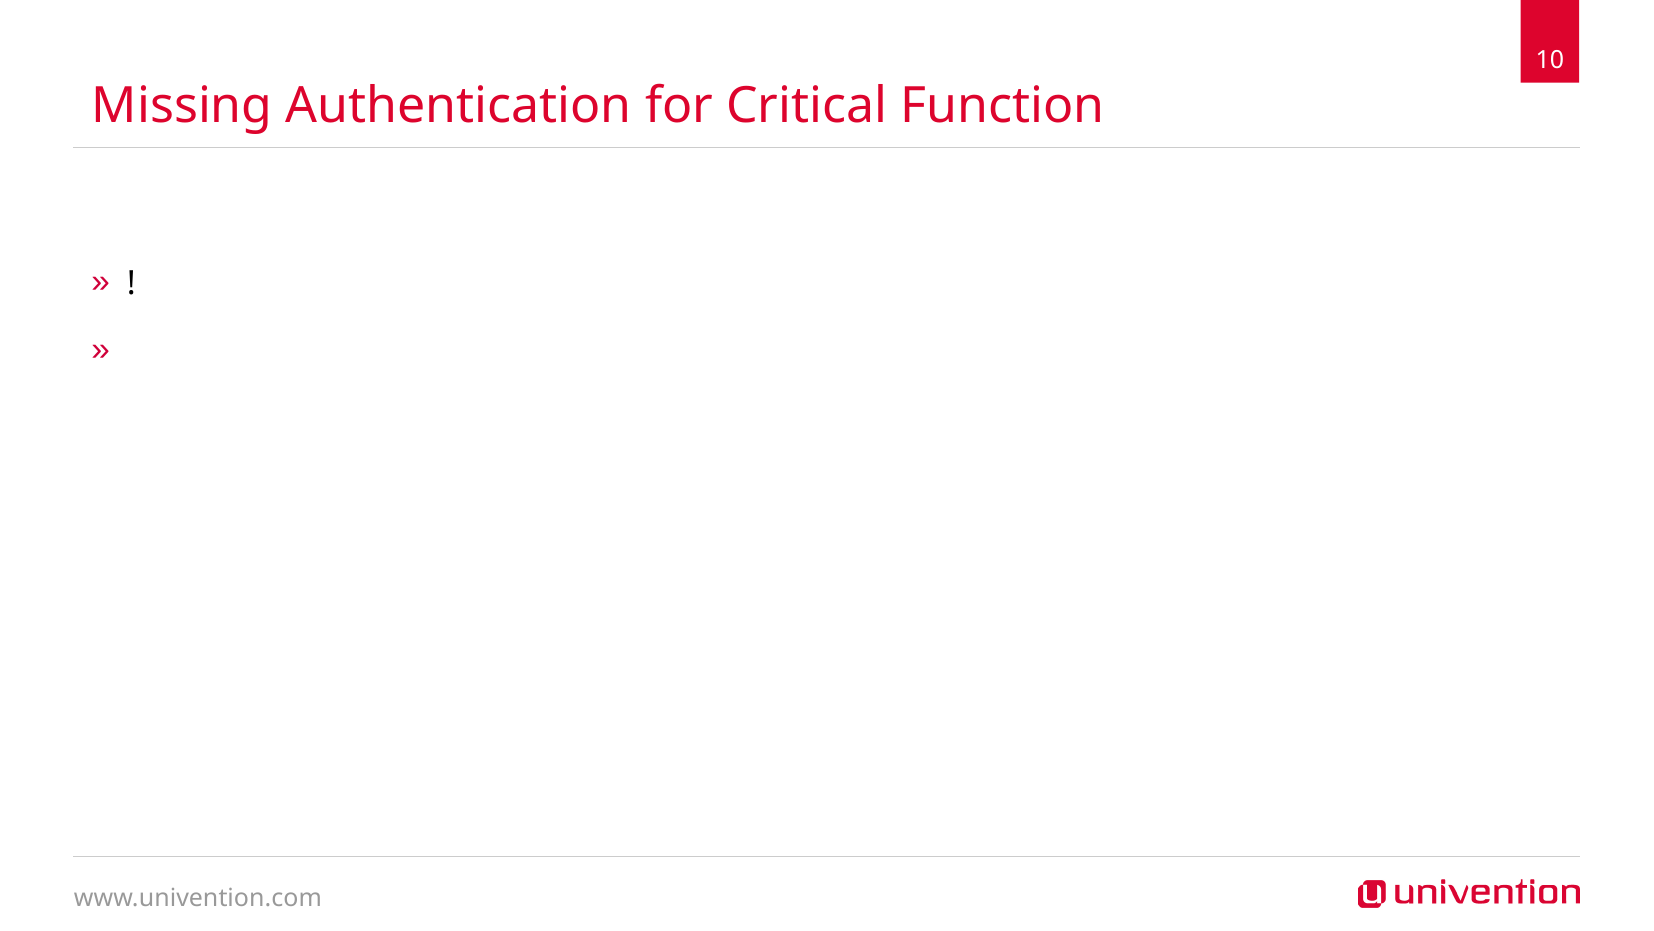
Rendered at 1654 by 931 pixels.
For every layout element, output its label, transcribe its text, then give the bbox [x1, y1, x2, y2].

title Missing Authentication for Critical Function [73, 59, 1580, 148]
list ! [73, 236, 1580, 776]
picture [1358, 879, 1580, 908]
